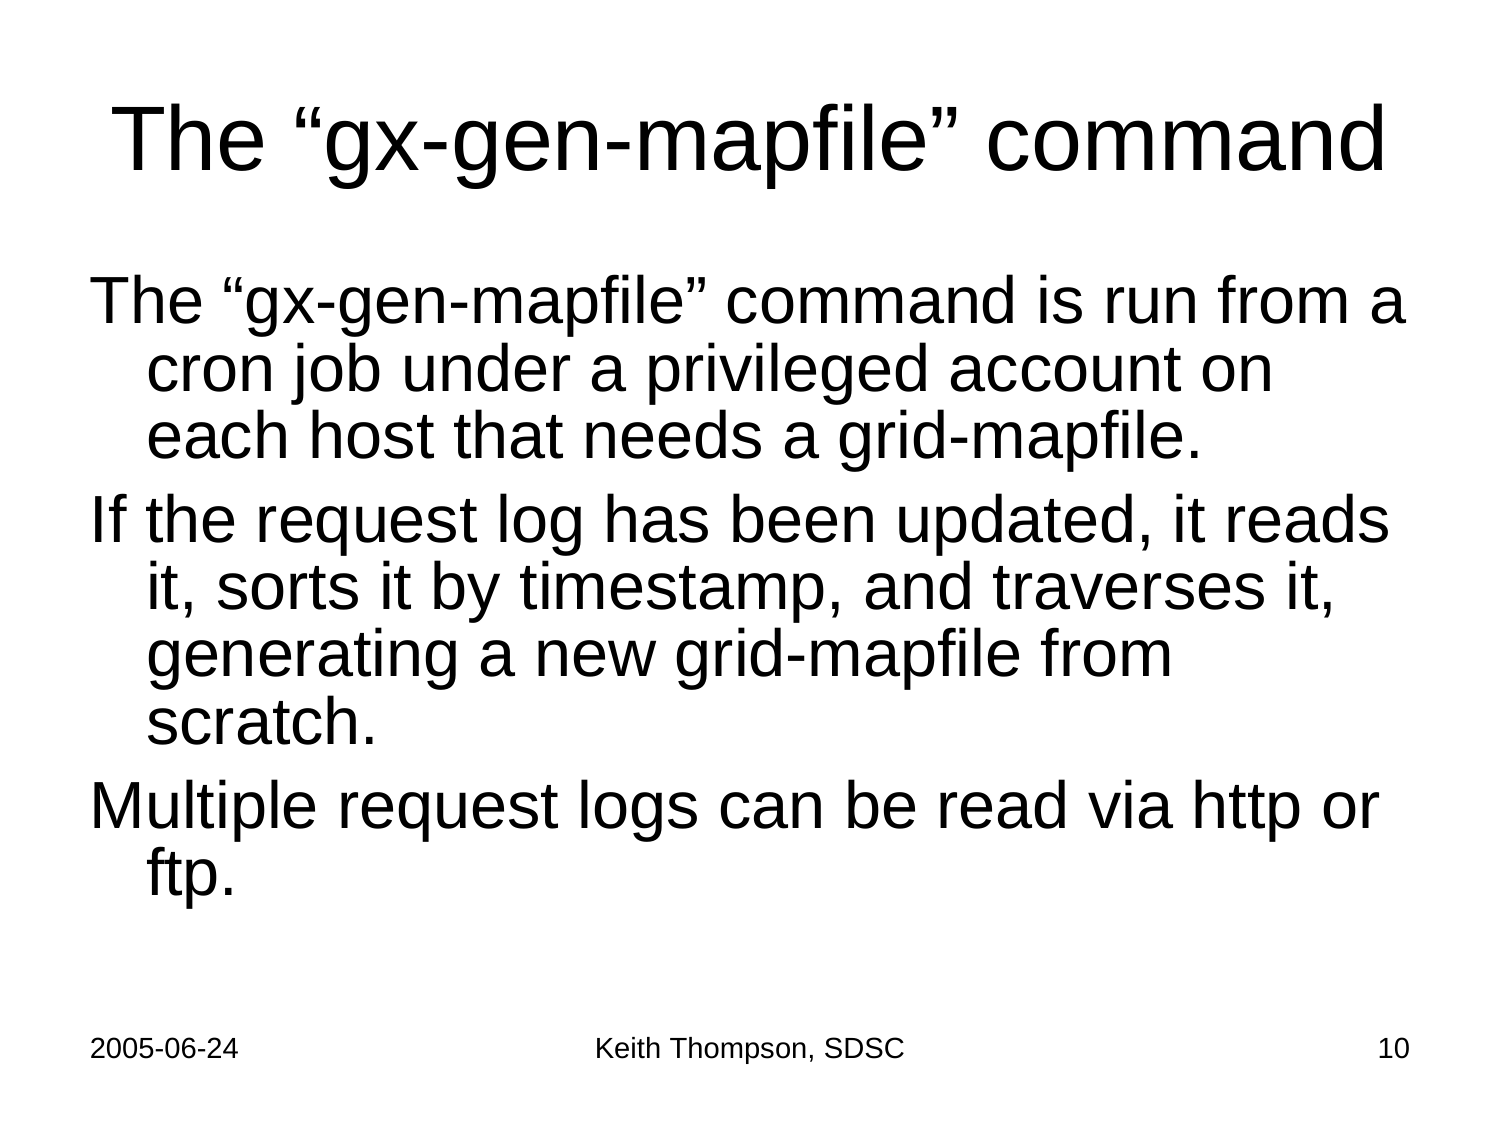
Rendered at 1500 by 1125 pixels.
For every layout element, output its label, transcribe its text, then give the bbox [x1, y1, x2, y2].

list The “gx-gen-mapfile” command is run from a cron job under a privileged account on each host that needs a grid-mapfile. If the request log has been updated, it reads it, sorts it by timestamp, and traverses it, generating a new grid-mapfile from scratch. Multiple request logs can be read via http or ftp. [75, 262, 1426, 1006]
title The “gx-gen-mapfile” command [75, 45, 1426, 233]
